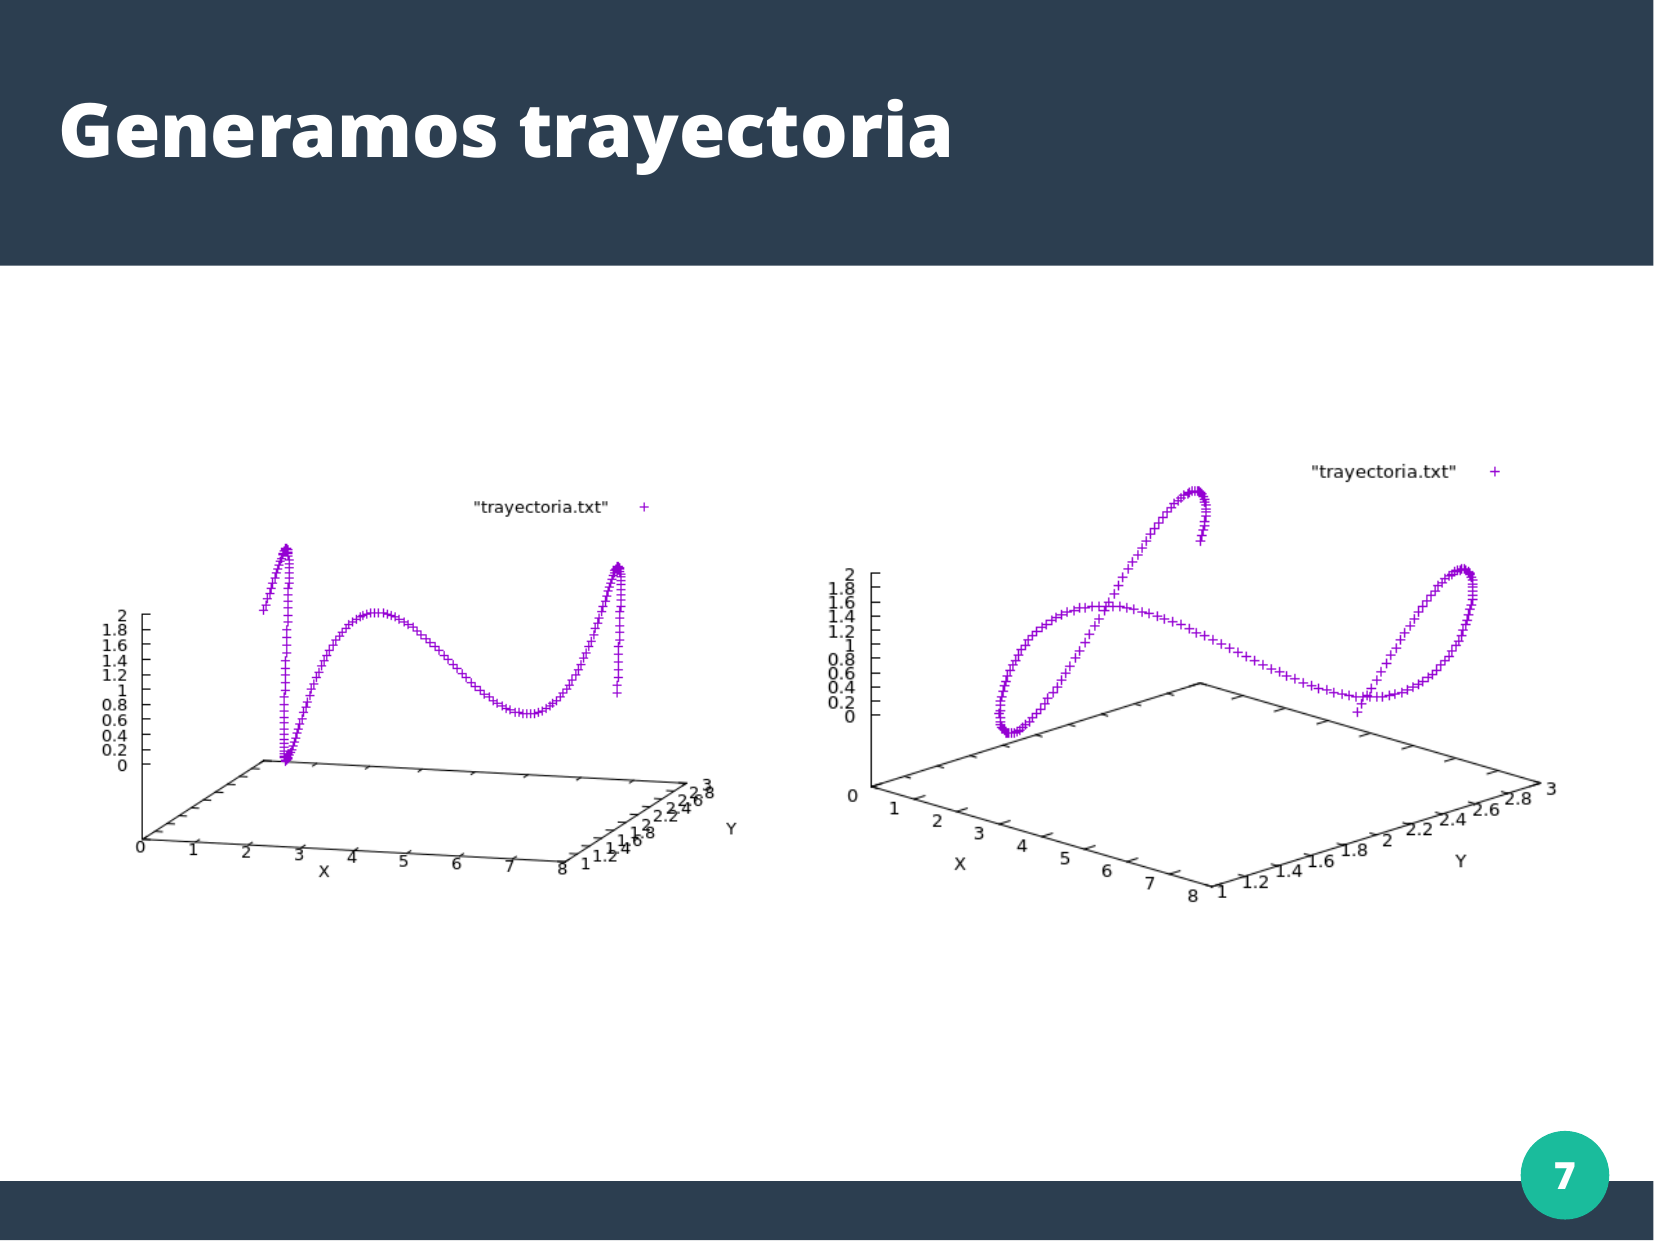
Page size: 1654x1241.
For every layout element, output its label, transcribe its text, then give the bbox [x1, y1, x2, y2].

title Generamos trayectoria [59, 49, 1595, 207]
picture [1, 421, 1650, 956]
